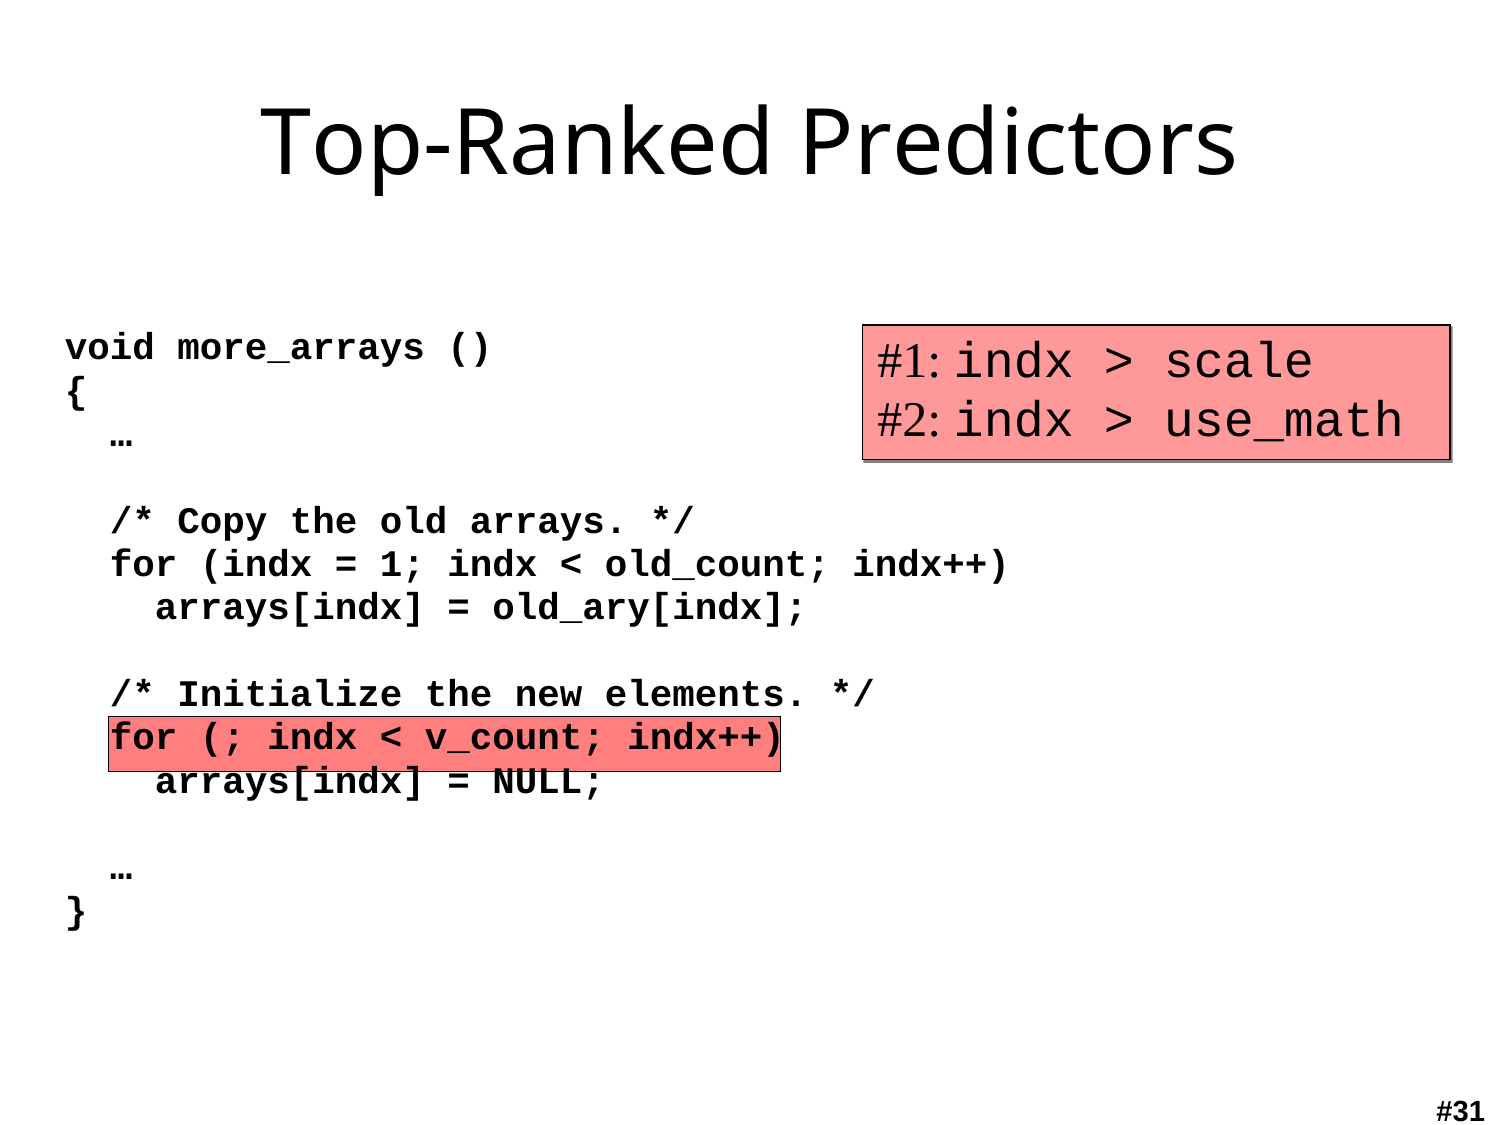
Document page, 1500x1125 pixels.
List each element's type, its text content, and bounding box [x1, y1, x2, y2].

list void more_arrays () { … /* Copy the old arrays. */ for (indx = 1; indx < old_count; indx++) arrays[indx] = old_ary[indx]; /* Initialize the new elements. */ for (; indx < v_count; indx++) arrays[indx] = NULL; … } [49, 324, 1500, 963]
text_box #1: indx > scale #2: indx > use_math [862, 324, 1451, 460]
title Top-Ranked Predictors [24, 45, 1476, 233]
